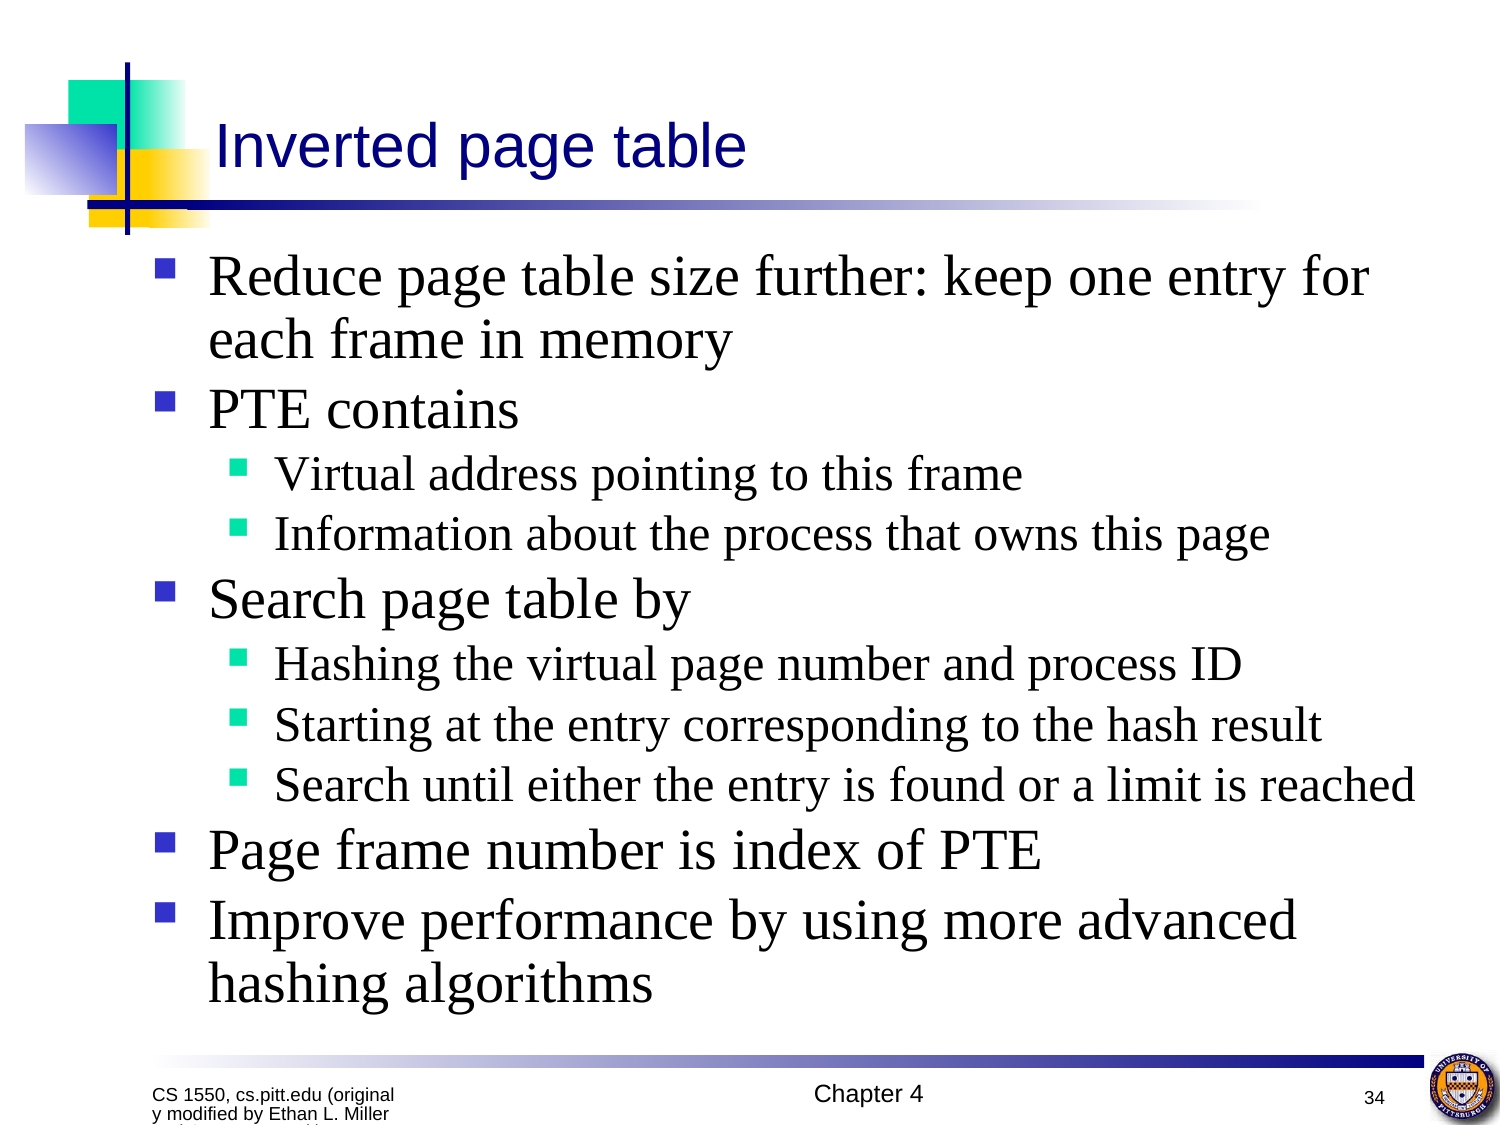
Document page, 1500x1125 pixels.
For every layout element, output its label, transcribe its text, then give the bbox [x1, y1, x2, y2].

title Inverted page table [200, 87, 1476, 188]
list Reduce page table size further: keep one entry for each frame in memory PTE contains Virtual address pointing to this frame Information about the process that owns this page Search page table by Hashing the virtual page number and process ID Starting at the entry corresponding to the hash result Search until either the entry is found or a limit is reached Page frame number is index of PTE Improve performance by using more advanced hashing algorithms [137, 237, 1469, 1051]
picture [1425, 1049, 1500, 1125]
